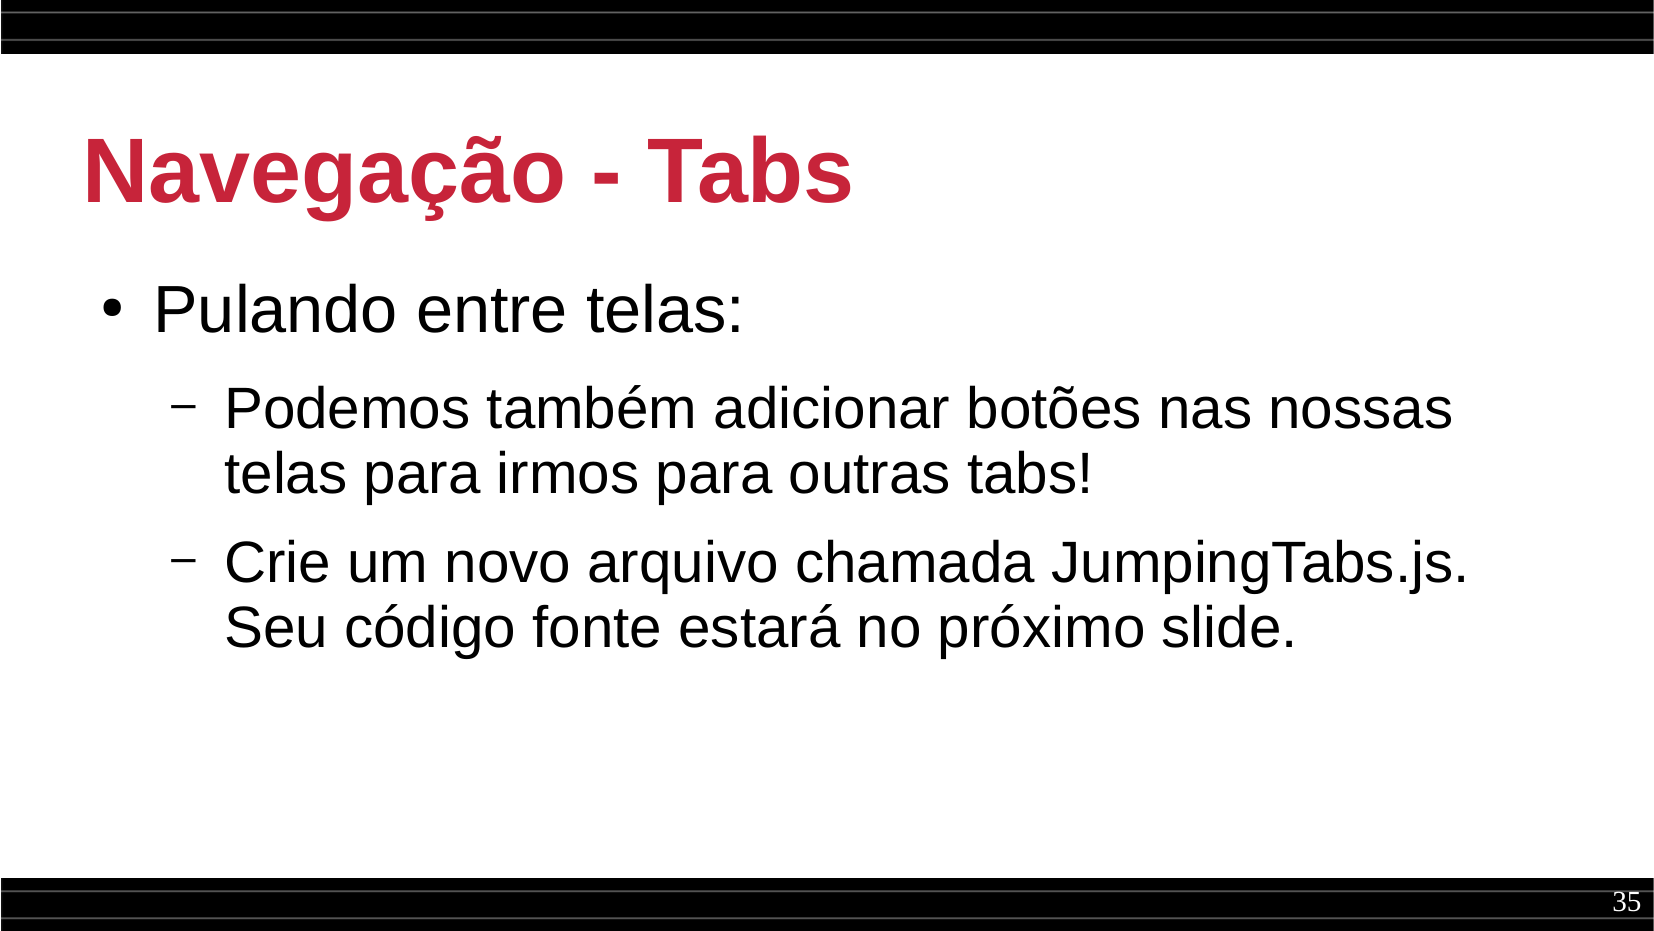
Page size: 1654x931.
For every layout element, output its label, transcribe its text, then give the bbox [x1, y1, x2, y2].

list Pulando entre telas: Podemos também adicionar botões nas nossas telas para irmos para outras tabs! Crie um novo arquivo chamada JumpingTabs.js. Seu código fonte estará no próximo slide. [82, 271, 1571, 758]
picture [1, 0, 1654, 54]
title Navegação - Tabs [82, 92, 1571, 249]
picture [1, 878, 1654, 931]
